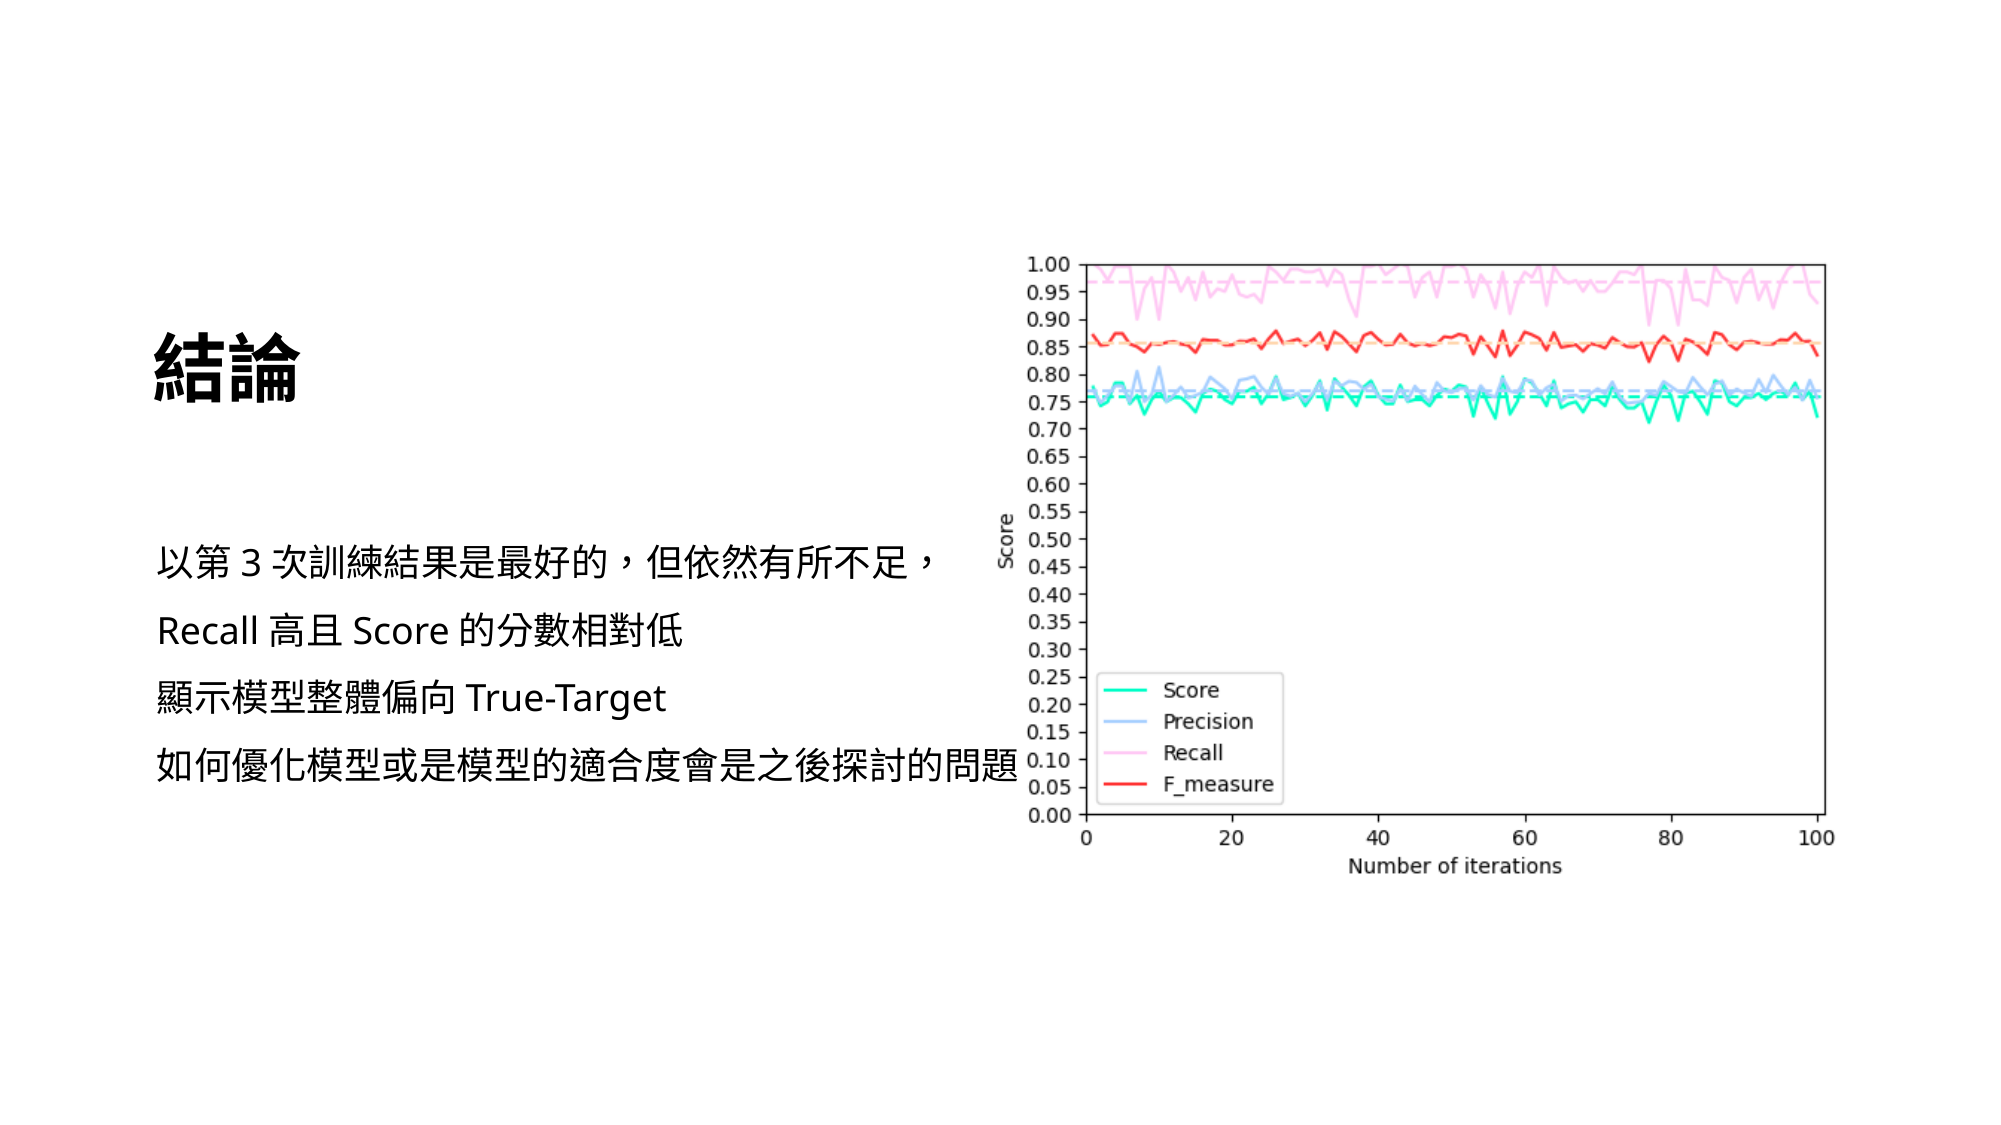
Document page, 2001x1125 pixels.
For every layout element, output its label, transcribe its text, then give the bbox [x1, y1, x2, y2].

text_box 以第3次訓練結果是最好的，但依然有所不足， Recall高且Score的分數相對低 顯示模型整體偏向True-Target 如何優化模型或是模型的適合度會是之後探討的問題 [141, 509, 1035, 795]
picture [967, 178, 1920, 893]
title 結論 [137, 263, 967, 481]
